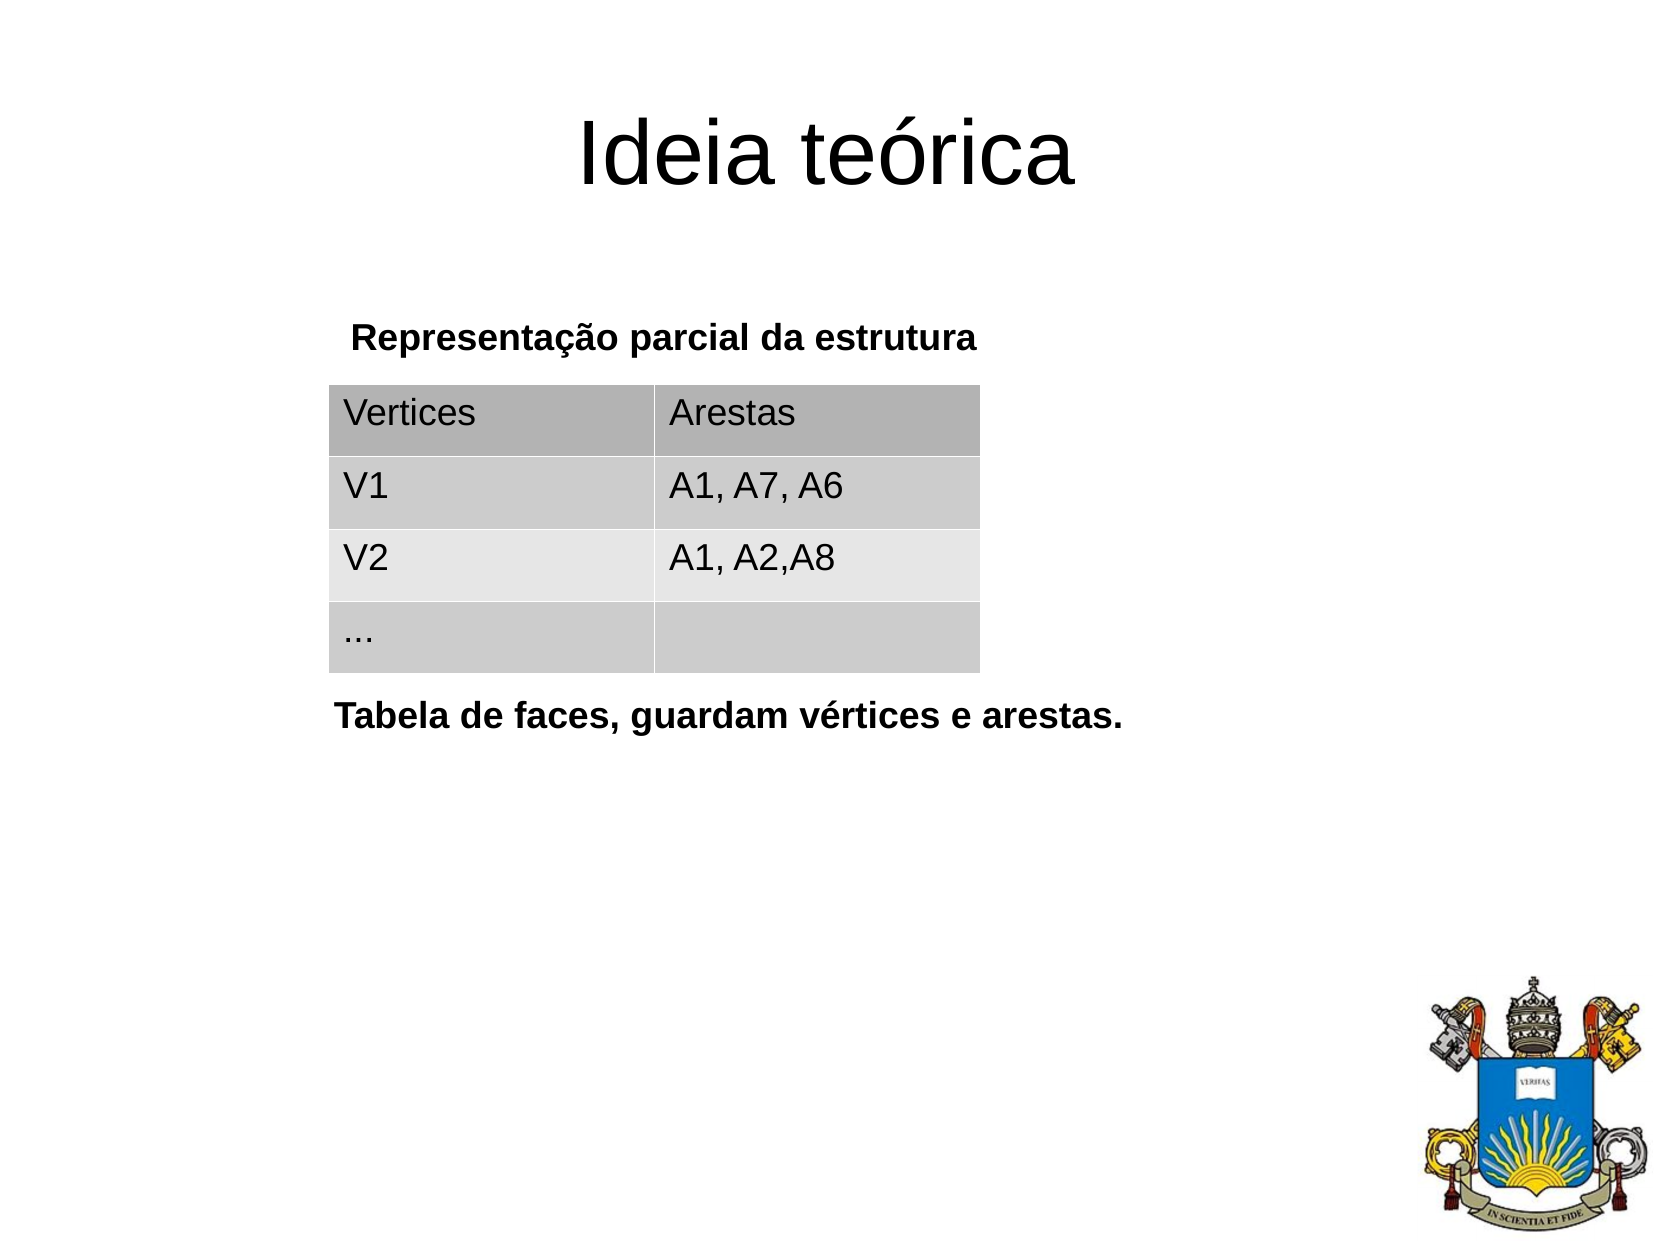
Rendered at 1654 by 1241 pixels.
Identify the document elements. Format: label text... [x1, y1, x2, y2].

picture [1417, 975, 1654, 1241]
table_cell A1, A2,A8 [655, 530, 980, 601]
text_box Representação parcial da estrutura [335, 309, 993, 367]
table_header Arestas [655, 385, 980, 456]
title Ideia teórica [82, 49, 1571, 257]
table_cell V1 [329, 457, 654, 529]
text_box Tabela de faces, guardam vértices e arestas. [318, 687, 1139, 745]
table_header Vertices [329, 385, 654, 456]
table_cell V2 [329, 530, 654, 601]
table_cell ... [329, 602, 654, 673]
table_cell A1, A7, A6 [655, 457, 980, 529]
table_cell [655, 602, 980, 673]
